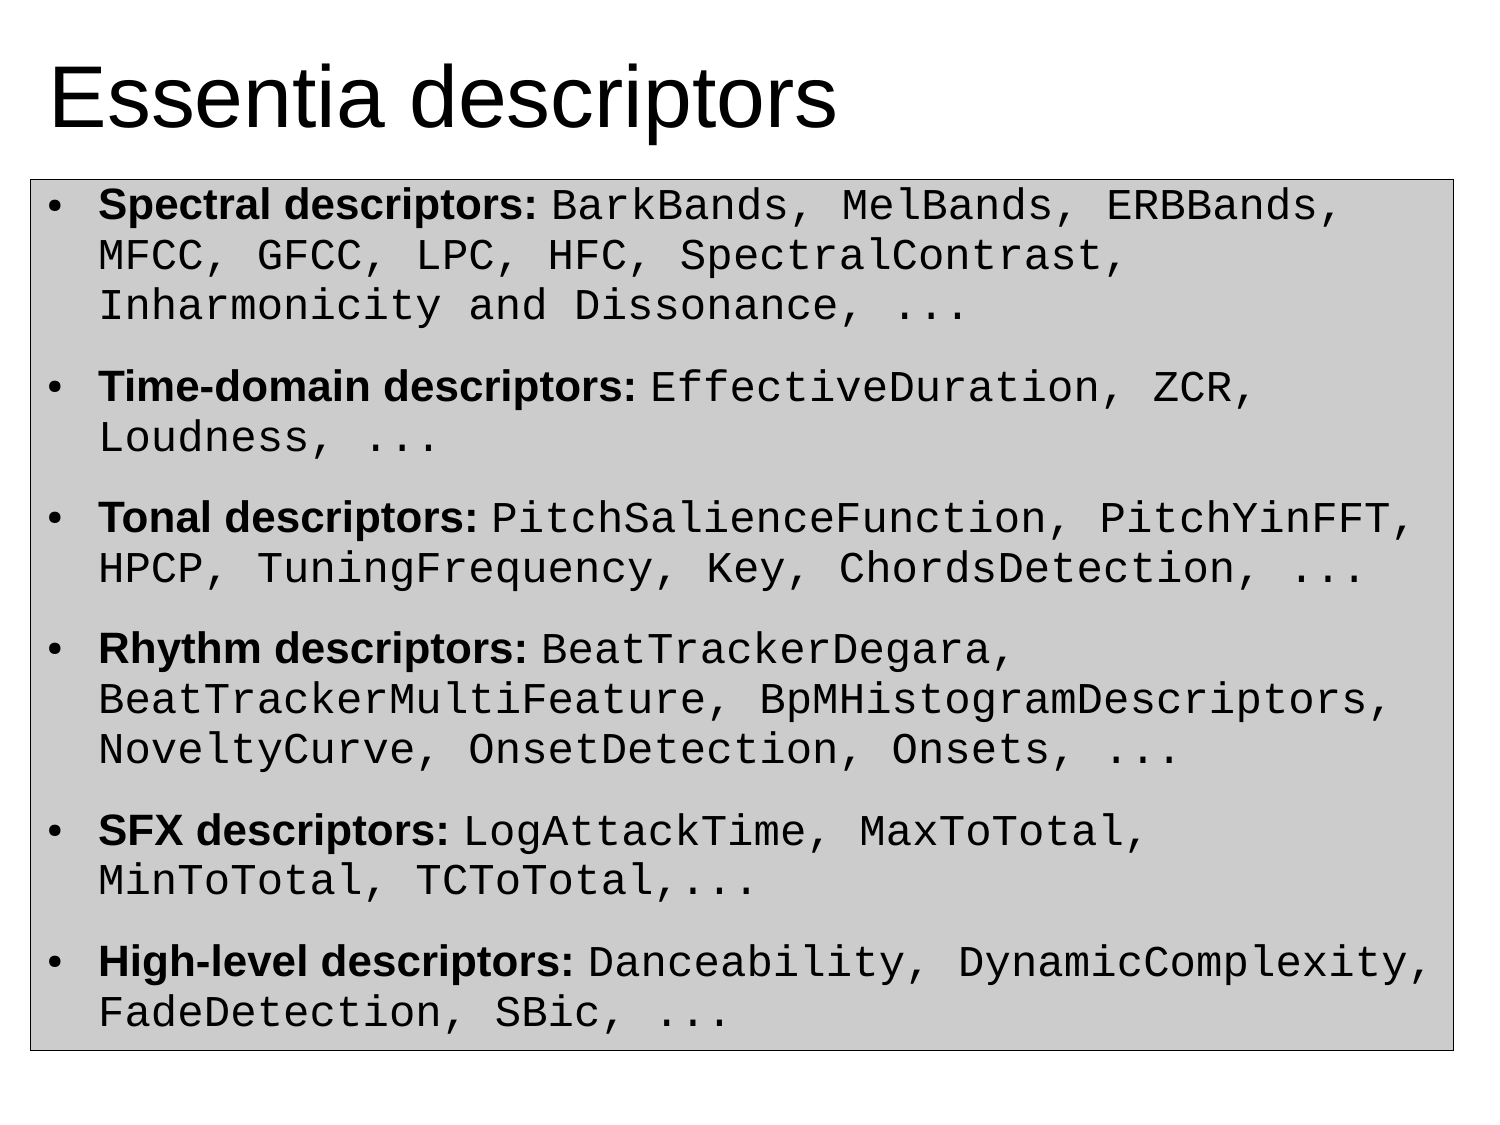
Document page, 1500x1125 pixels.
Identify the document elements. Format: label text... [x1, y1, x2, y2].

list Spectral descriptors: BarkBands, MelBands, ERBBands, MFCC, GFCC, LPC, HFC, SpectralContrast, Inharmonicity and Dissonance, ... Time-domain descriptors: EffectiveDuration, ZCR, Loudness, ... Tonal descriptors: PitchSalienceFunction, PitchYinFFT, HPCP, TuningFrequency, Key, ChordsDetection, ... Rhythm descriptors: BeatTrackerDegara, BeatTrackerMultiFeature, BpMHistogramDescriptors, NoveltyCurve, OnsetDetection, Onsets, ... SFX descriptors: LogAttackTime, MaxToTotal, MinToTotal, TCToTotal,... High-level descriptors: Danceability, DynamicComplexity, FadeDetection, SBic, ... [30, 179, 1454, 1051]
title Essentia descriptors [48, 0, 1408, 179]
